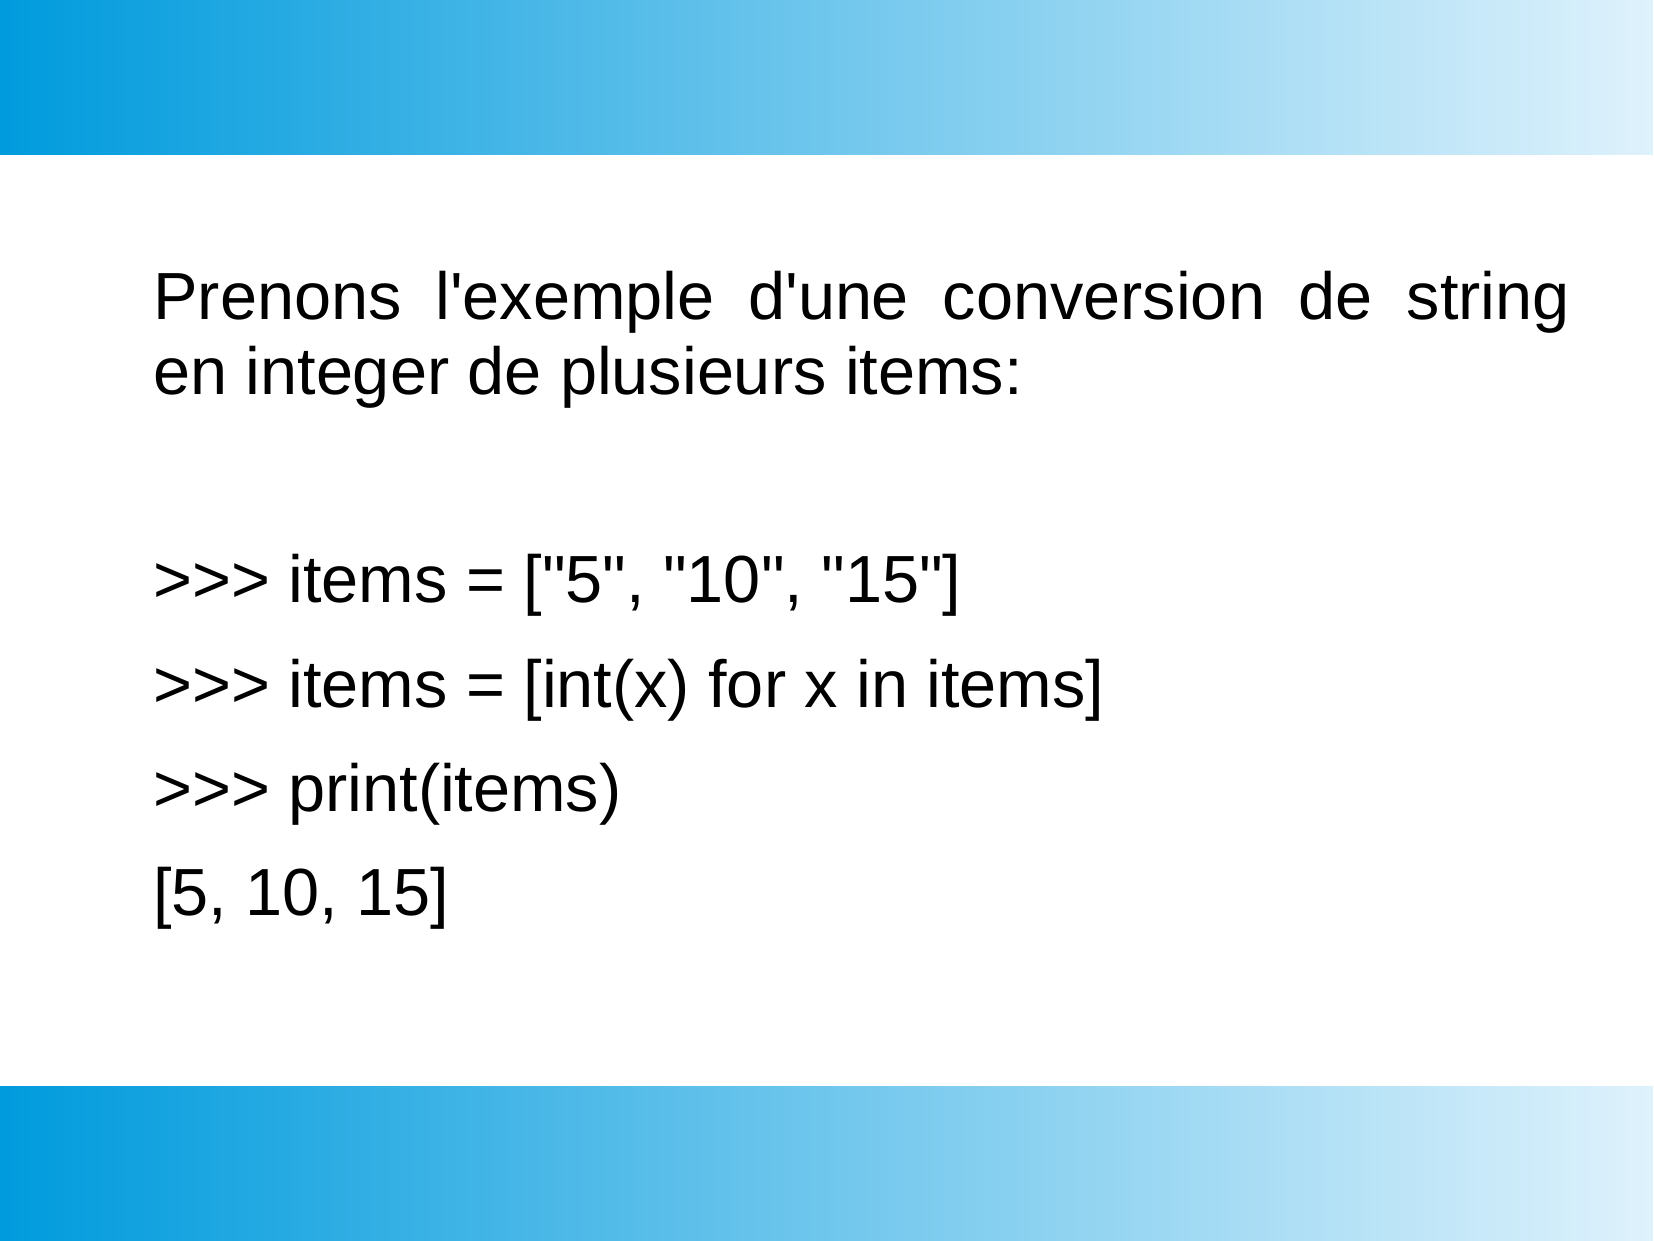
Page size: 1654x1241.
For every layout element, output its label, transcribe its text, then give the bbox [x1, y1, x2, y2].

subtitle Prenons l'exemple d'une conversion de string en integer de plusieurs items: >>> items = ["5", "10", "15"] >>> items = [int(x) for x in items] >>> print(items) [5, 10, 15] [82, 147, 1571, 1146]
